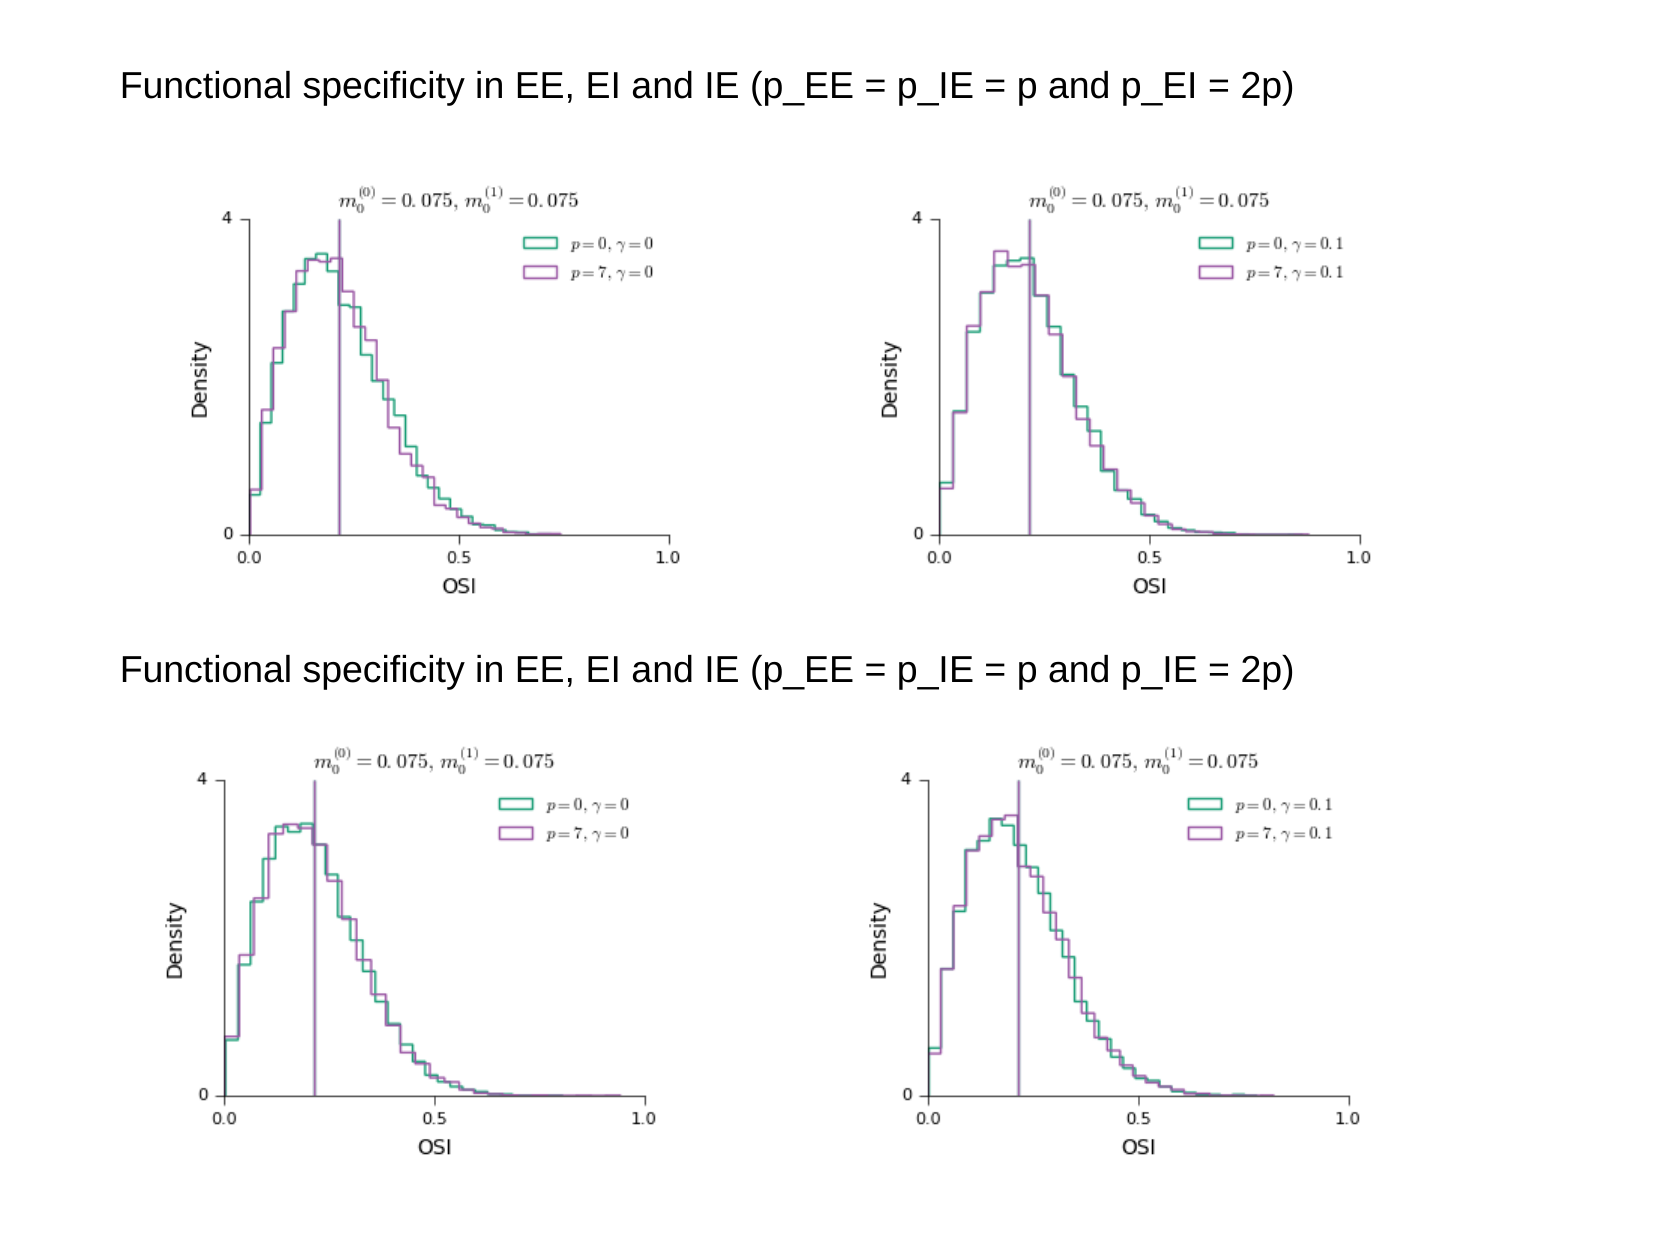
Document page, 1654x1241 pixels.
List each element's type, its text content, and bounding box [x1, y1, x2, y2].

picture [844, 708, 1445, 1159]
text_box Functional specificity in EE, EI and IE (p_EE = p_IE = p and p_IE = 2p) [105, 641, 1311, 699]
picture [140, 708, 741, 1159]
text_box Functional specificity in EE, EI and IE (p_EE = p_IE = p and p_EI = 2p) [105, 56, 1311, 114]
picture [855, 147, 1456, 598]
picture [165, 147, 765, 598]
